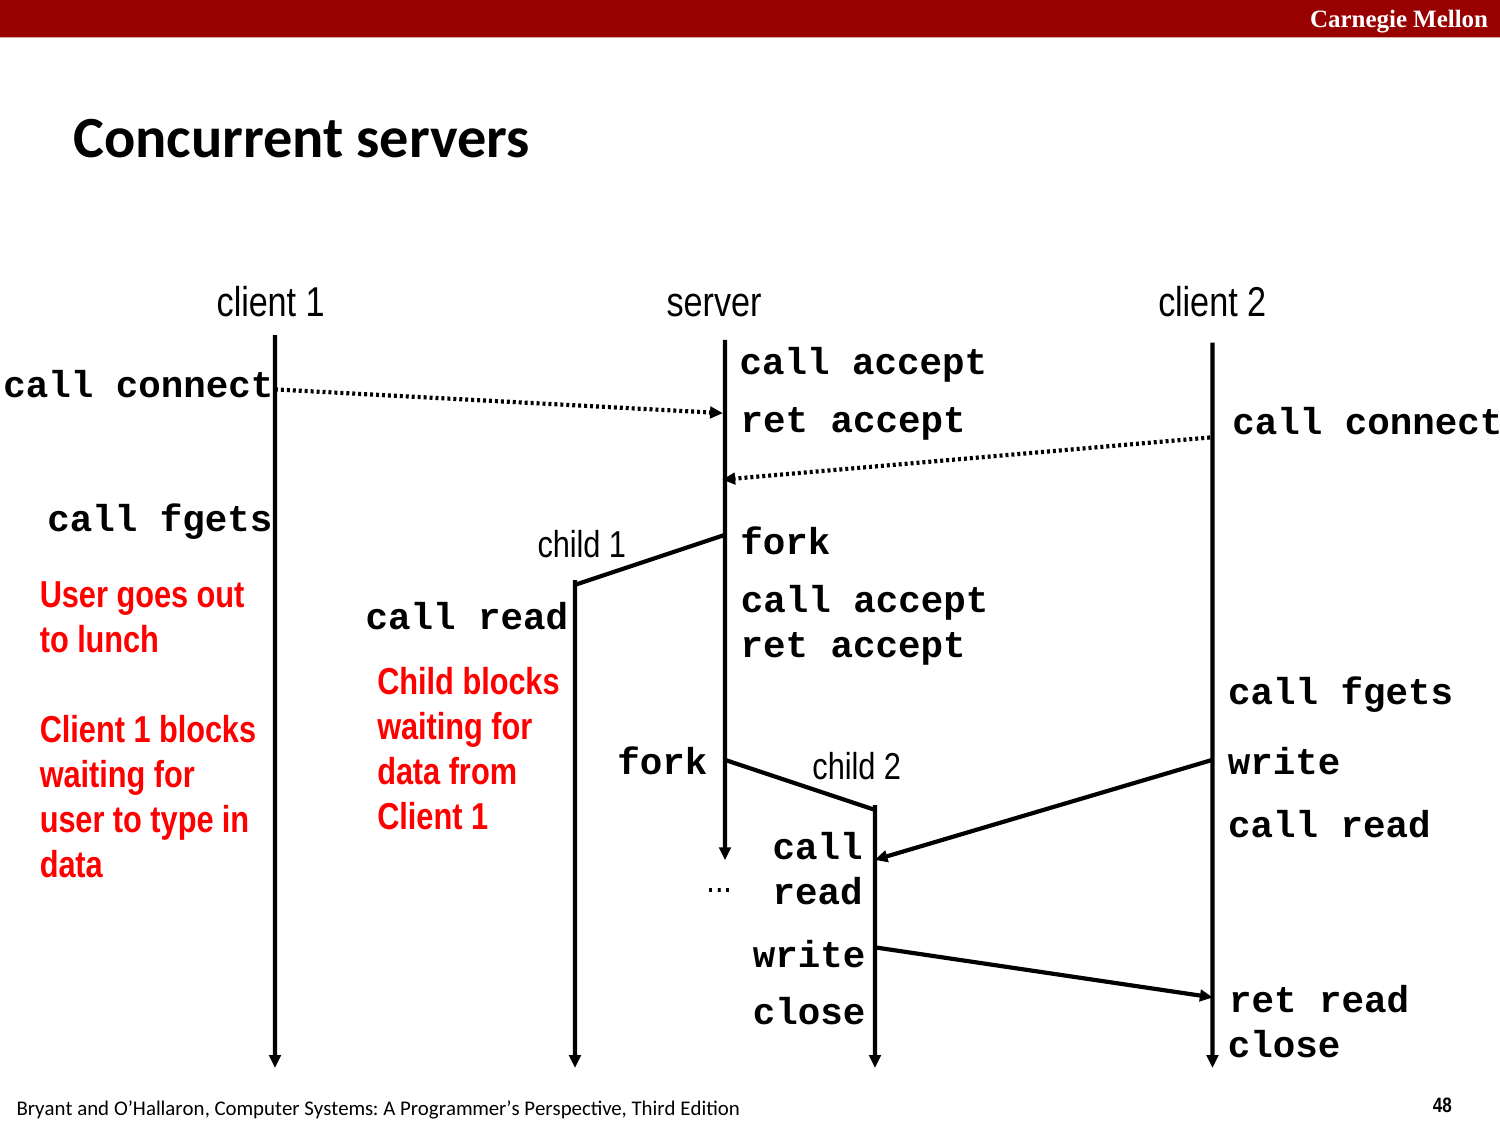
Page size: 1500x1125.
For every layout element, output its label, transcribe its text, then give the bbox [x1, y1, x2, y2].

text_box Child blocks waiting for data from Client 1 [362, 649, 613, 845]
text_box fork [725, 509, 846, 570]
text_box call connect [1217, 389, 1500, 450]
text_box close [1213, 1012, 1356, 1073]
text_box call read [1213, 792, 1446, 852]
text_box call accept [724, 329, 1002, 390]
text_box ... [691, 847, 747, 908]
text_box ret accept [725, 612, 981, 673]
text_box client 2 [1143, 267, 1282, 333]
text_box call read [757, 814, 900, 920]
text_box User goes out to lunch Client 1 blocks waiting for user to type in data [24, 562, 275, 893]
text_box call read [578, 585, 583, 645]
text_box write [1213, 729, 1356, 790]
text_box server [651, 267, 777, 333]
text_box fork [613, 729, 723, 790]
title Concurrent servers [58, 71, 1304, 197]
text_box close [738, 979, 881, 1040]
text_box client 1 [201, 267, 340, 333]
text_box call fgets [1213, 659, 1468, 720]
text_box child 1 [522, 512, 641, 573]
text_box ret read [1214, 967, 1424, 1027]
text_box child 2 [797, 734, 916, 795]
text_box call connect [0, 352, 288, 413]
text_box call accept [726, 567, 1003, 627]
text_box ret accept [725, 387, 981, 448]
text_box write [738, 922, 881, 979]
text_box call read [350, 584, 572, 645]
text_box call fgets [32, 486, 288, 547]
